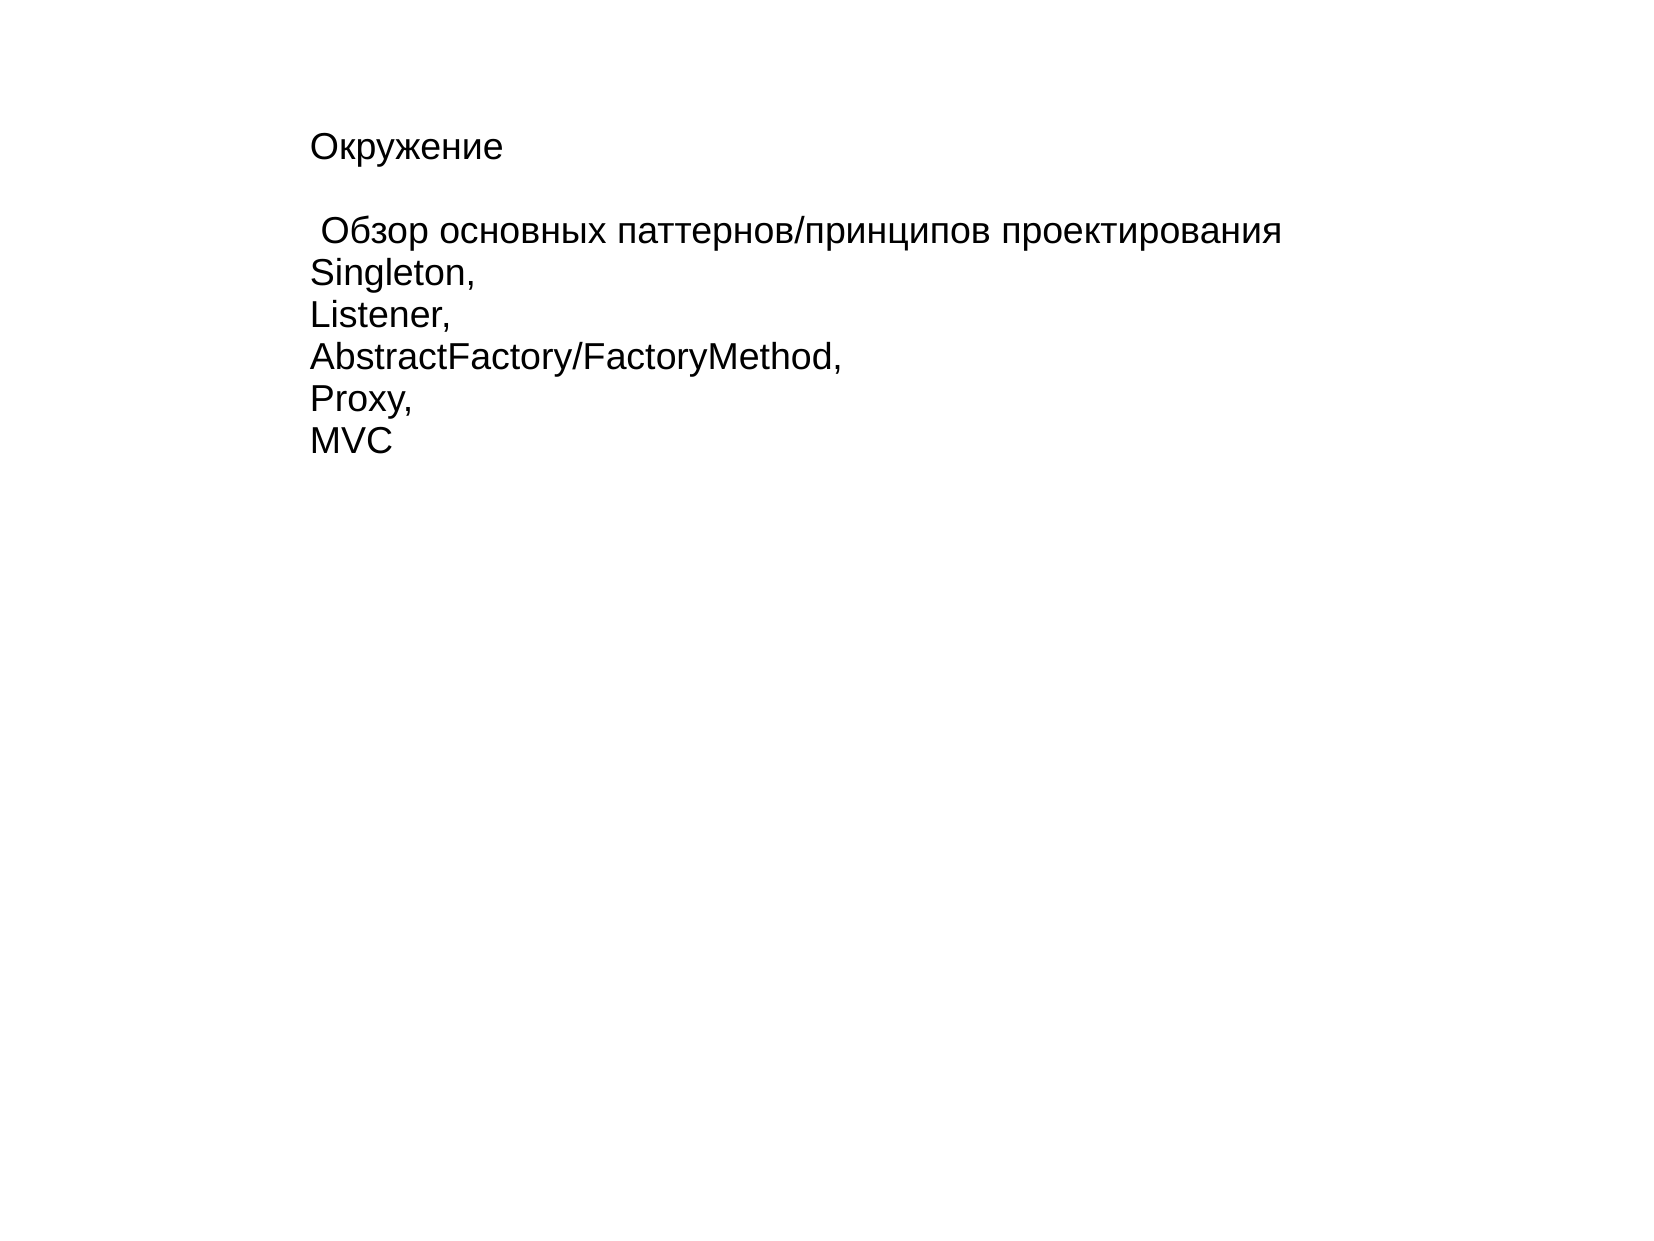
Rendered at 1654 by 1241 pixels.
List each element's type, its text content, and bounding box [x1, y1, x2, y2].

text_box Окружение Обзор основных паттернов/принципов проектирования Singleton, Listener, AbstractFactory/FactoryMethod, Proxy, MVC [295, 118, 1309, 470]
